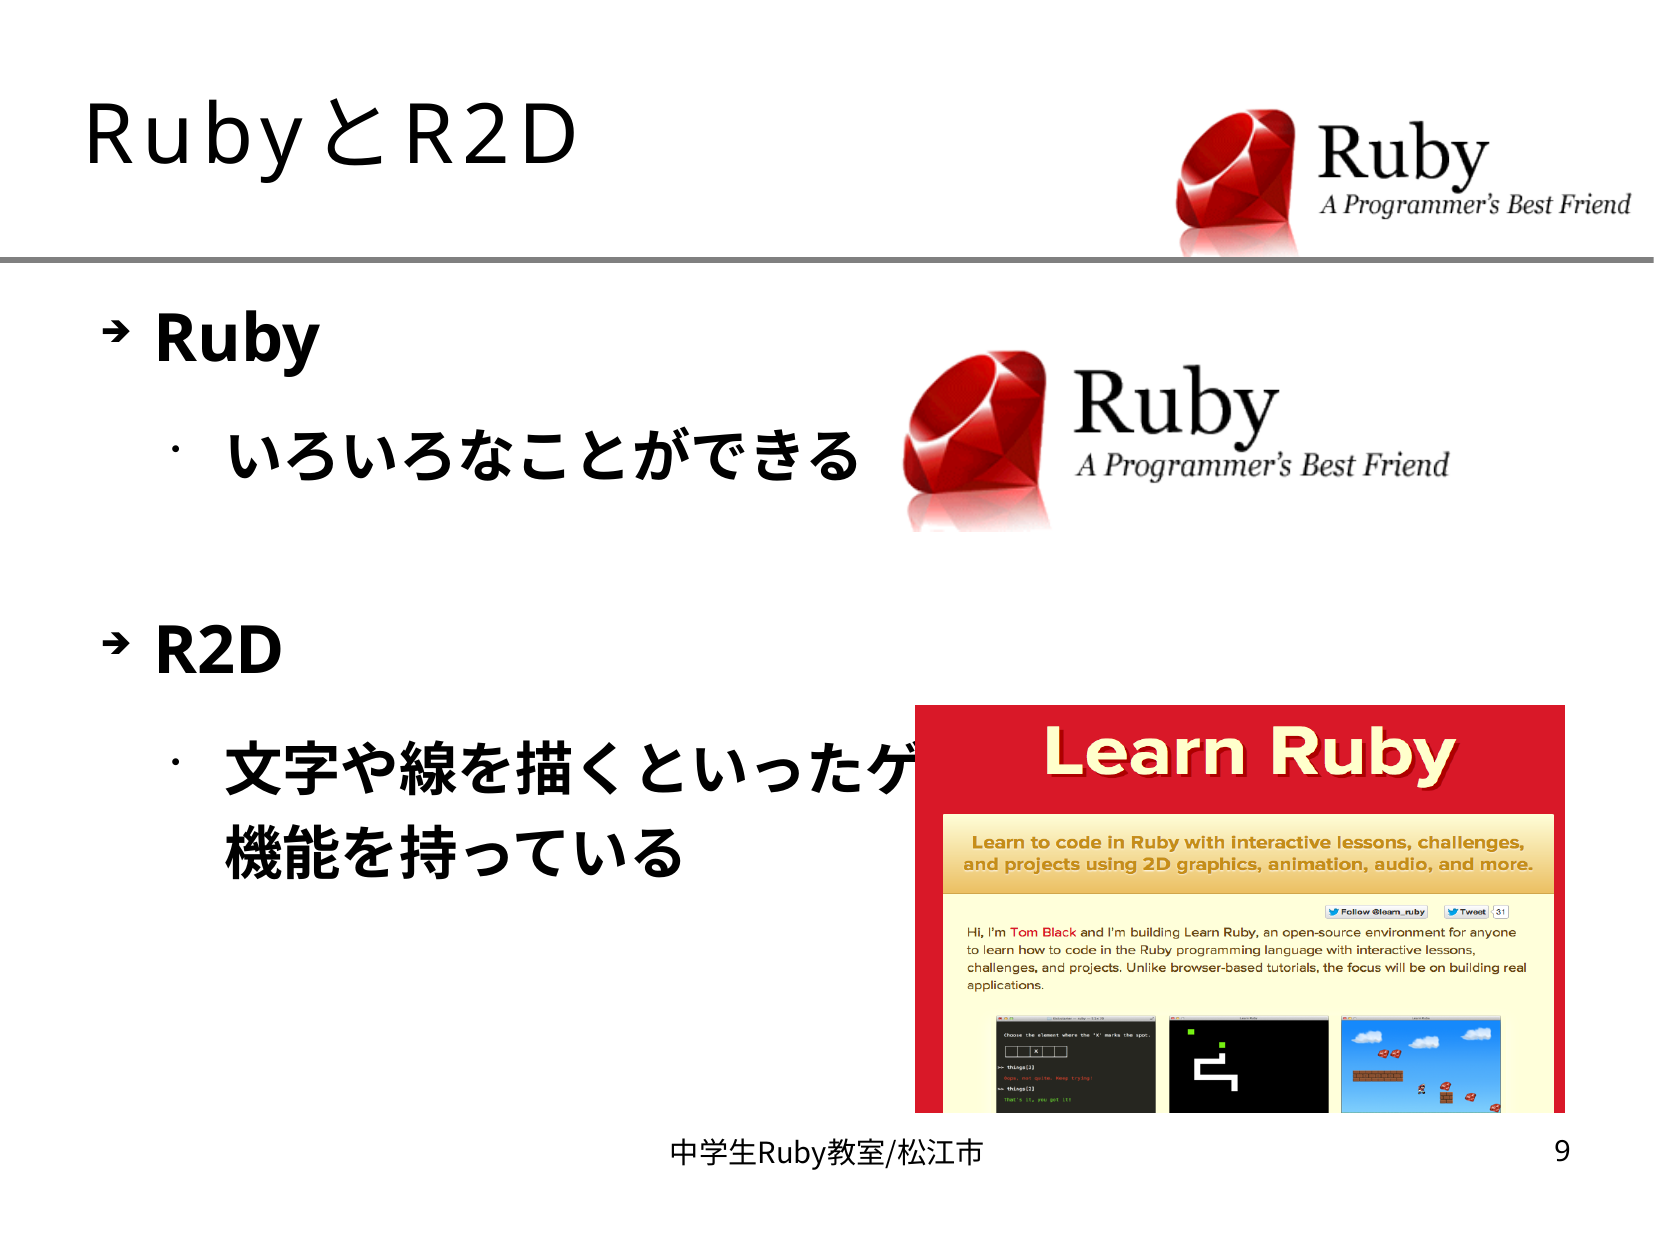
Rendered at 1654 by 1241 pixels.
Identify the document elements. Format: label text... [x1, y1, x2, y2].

picture [884, 318, 1477, 532]
picture [915, 705, 1565, 1113]
title RubyとR2D [82, 49, 1152, 207]
list Ruby いろいろなことができる R2D 文字や線を描くといったゲームを作ることができる機能を持っている [82, 290, 1571, 1109]
picture [1160, 82, 1654, 257]
